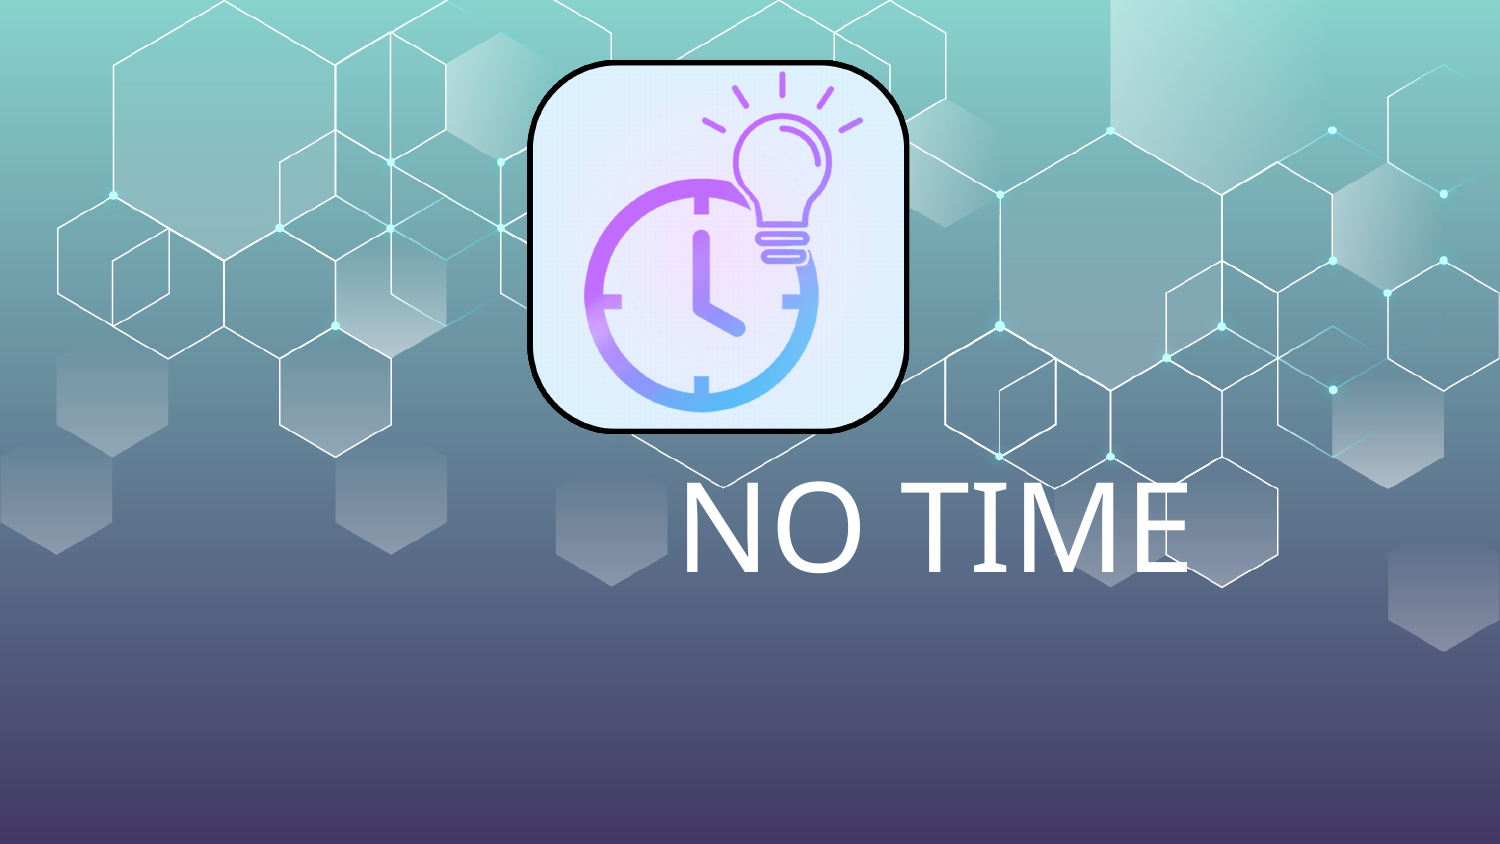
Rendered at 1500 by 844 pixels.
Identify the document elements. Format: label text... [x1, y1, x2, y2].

title NO TIME [75, 481, 1425, 565]
picture [0, 0, 1500, 652]
